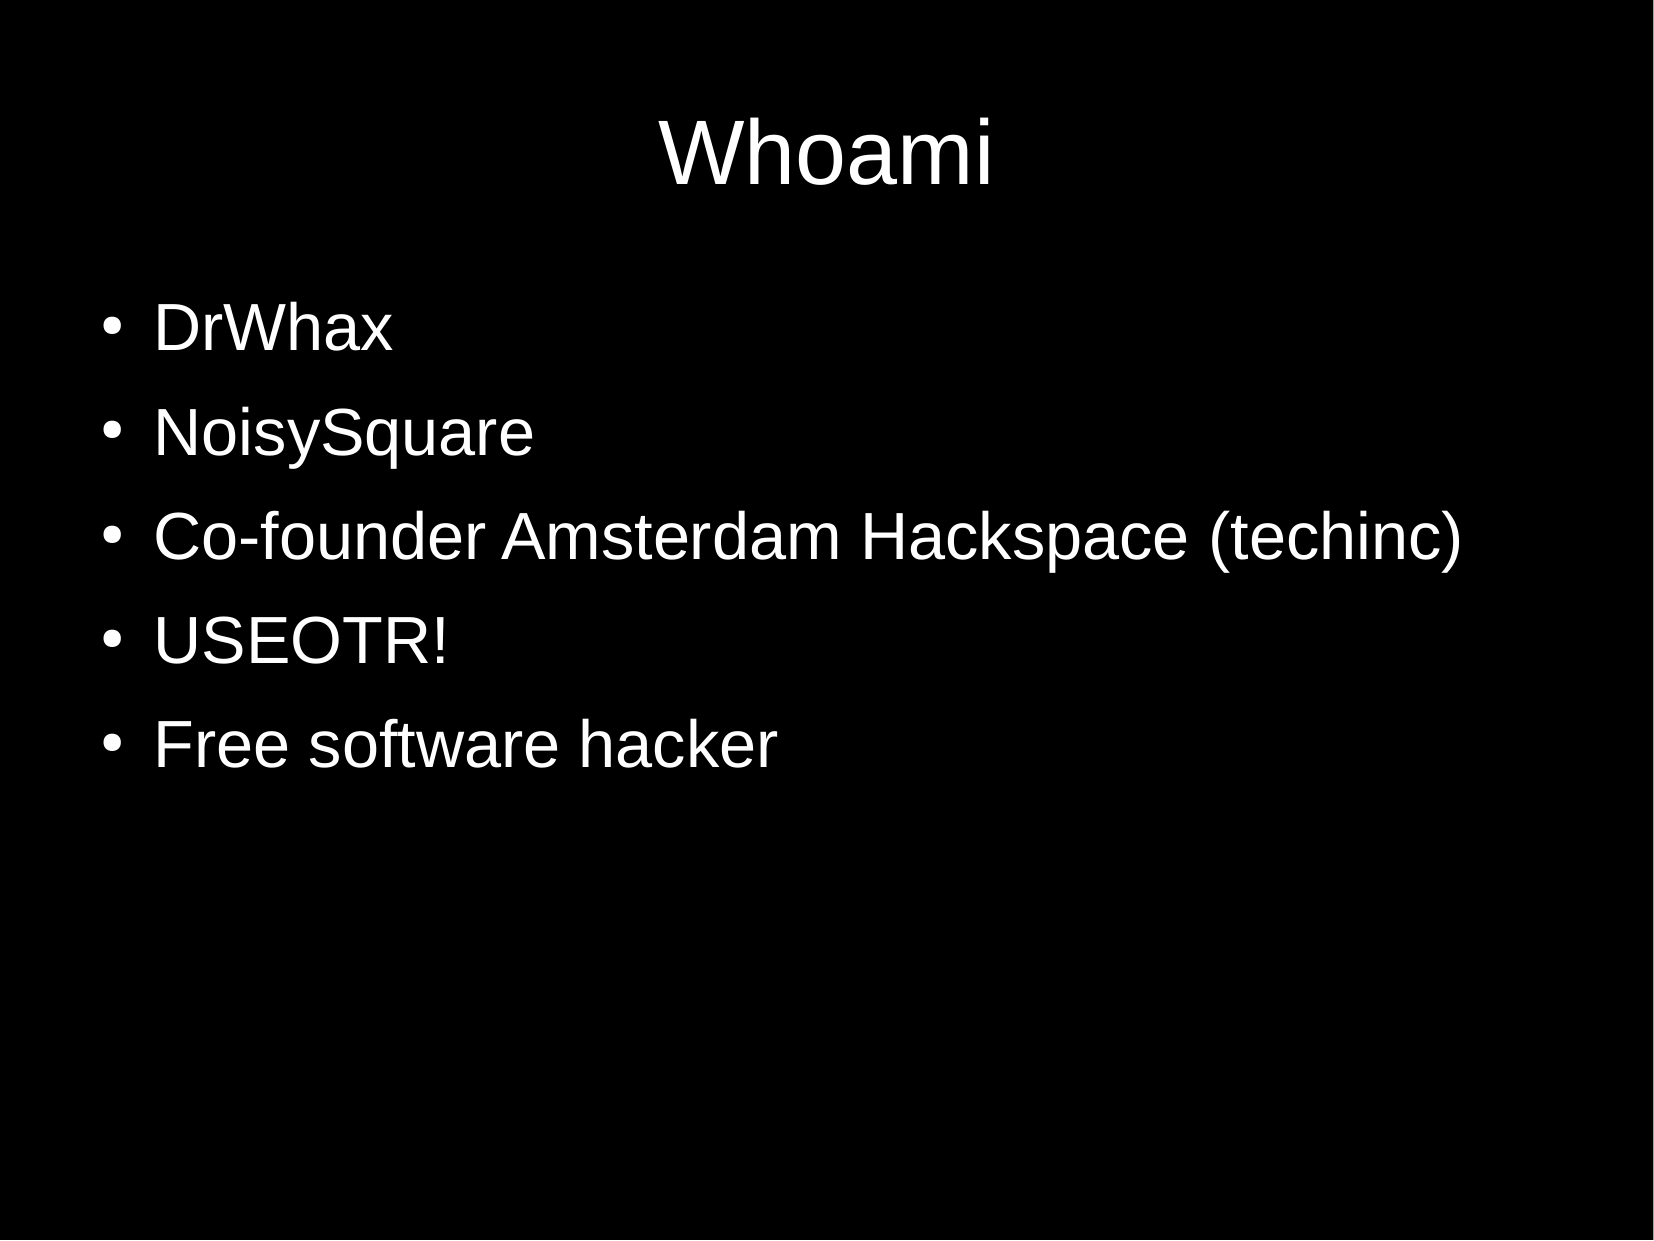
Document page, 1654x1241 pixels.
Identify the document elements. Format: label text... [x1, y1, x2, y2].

list DrWhax NoisySquare Co-founder Amsterdam Hackspace (techinc) USEOTR! Free software hacker [82, 290, 1538, 1010]
title Whoami [82, 49, 1571, 257]
